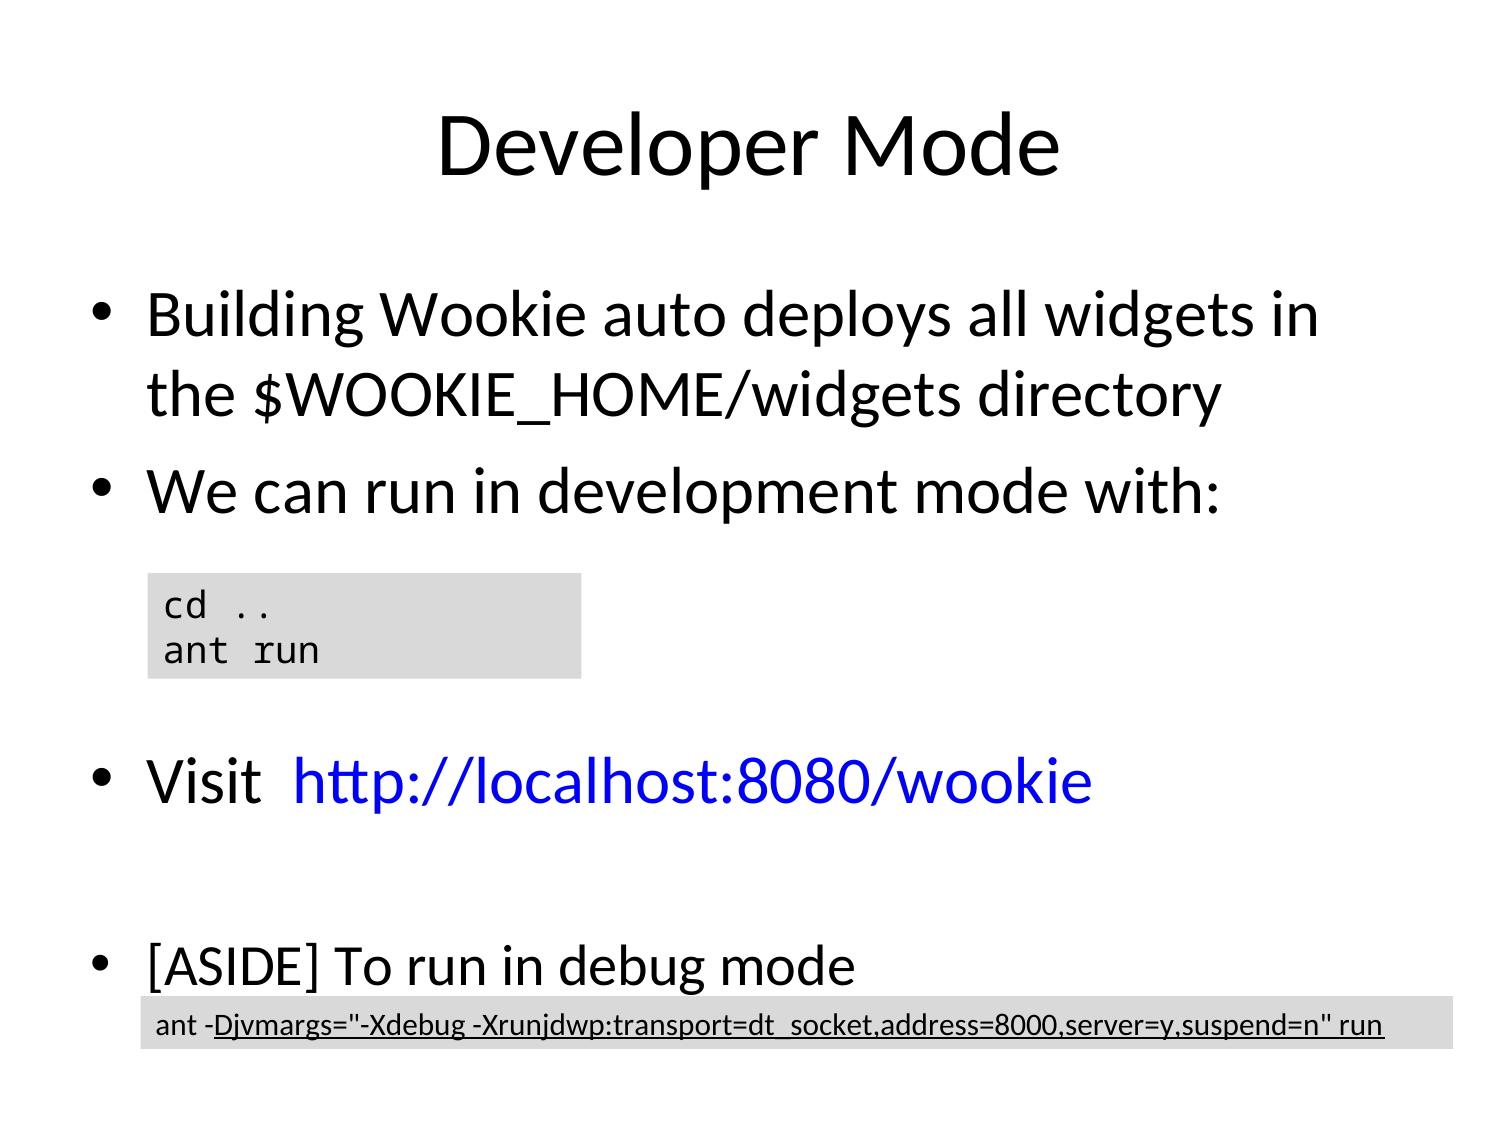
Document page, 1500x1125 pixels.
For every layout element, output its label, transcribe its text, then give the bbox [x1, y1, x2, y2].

title Developer Mode [75, 45, 1426, 233]
text_box cd .. ant run [147, 573, 582, 679]
list Building Wookie auto deploys all widgets in the $WOOKIE_HOME/widgets directory We can run in development mode with: Visit http://localhost:8080/wookie [ASIDE] To run in debug mode [75, 262, 1426, 1079]
text_box ant -Djvmargs="-Xdebug -Xrunjdwp:transport=dt_socket,address=8000,server=y,suspend=n" run [140, 996, 1454, 1049]
